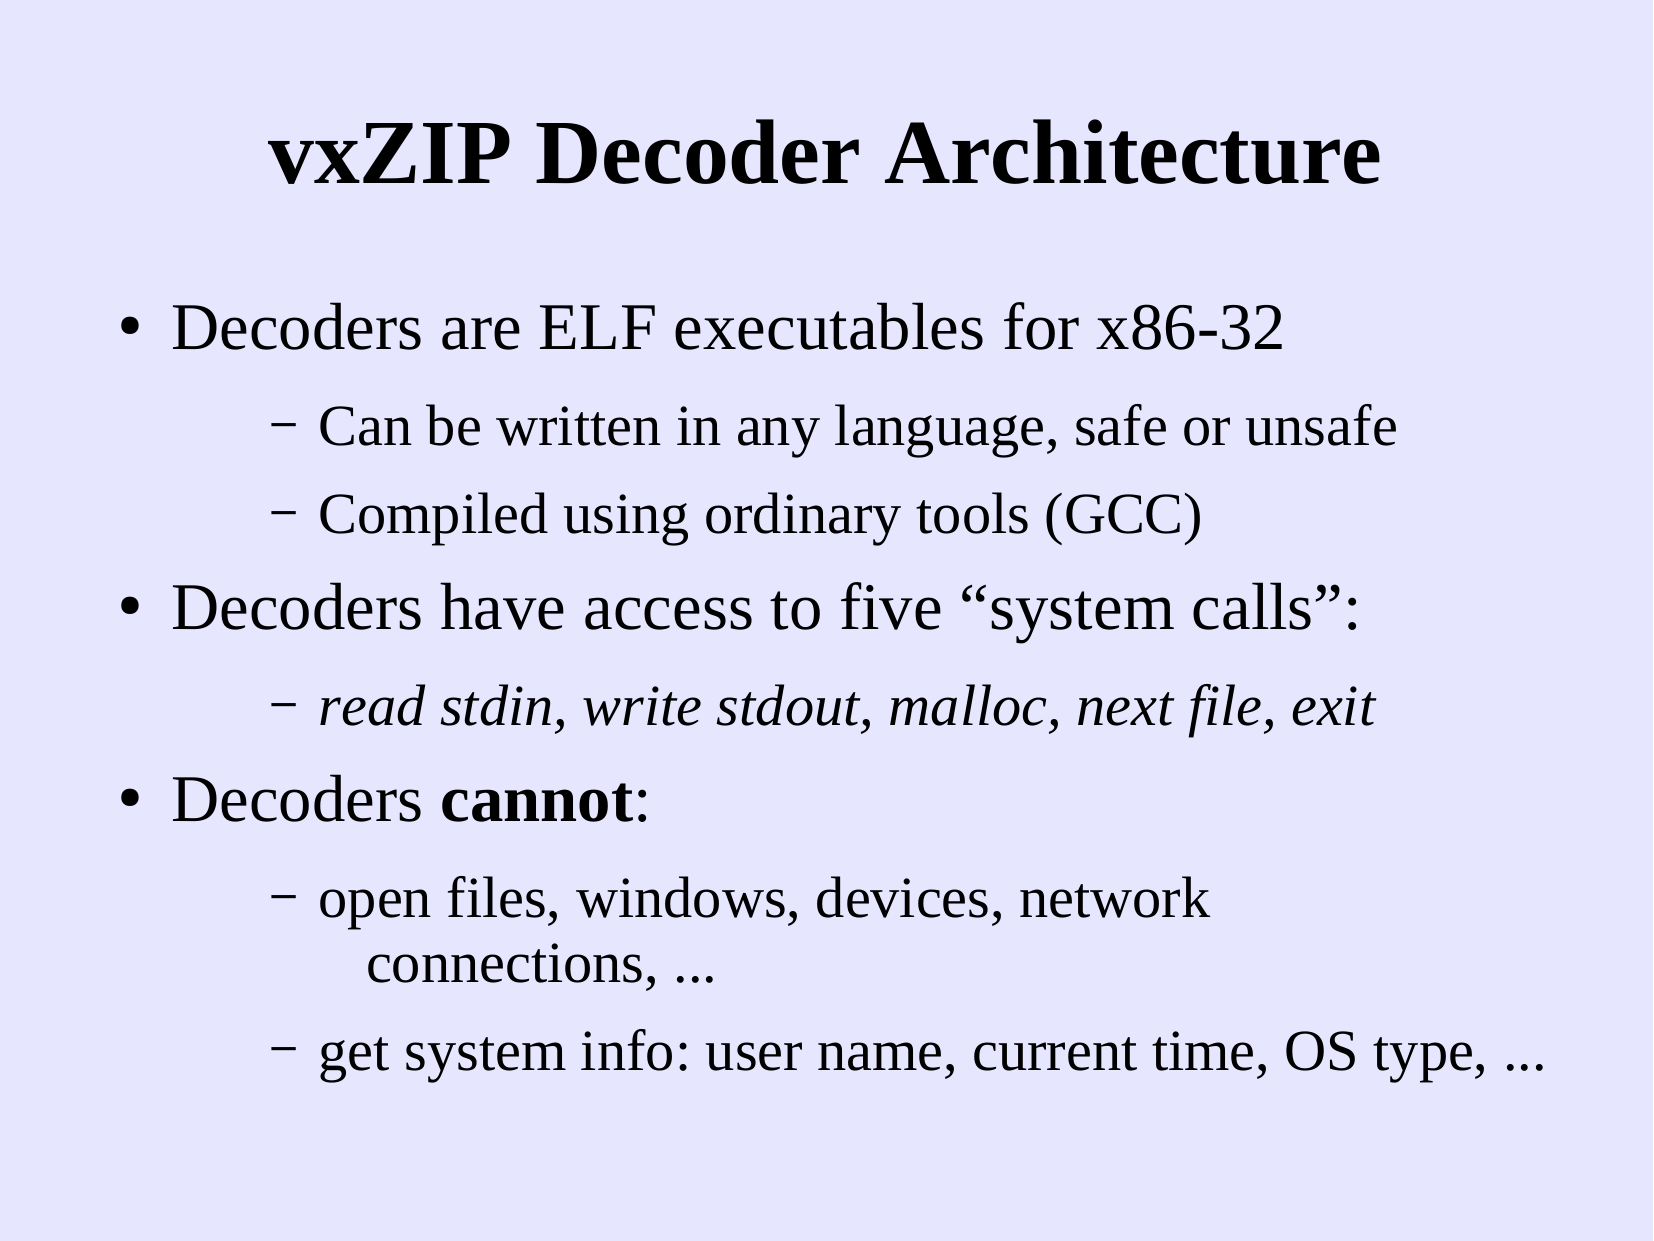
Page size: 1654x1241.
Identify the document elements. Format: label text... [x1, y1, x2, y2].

title vxZIP Decoder Architecture [82, 49, 1571, 257]
list Decoders are ELF executables for x86-32 Can be written in any language, safe or unsafe Compiled using ordinary tools (GCC) Decoders have access to five “system calls”: read stdin, write stdout, malloc, next file, exit Decoders cannot: open files, windows, devices, network connections, ... get system info: user name, current time, OS type, ... [82, 290, 1571, 1109]
